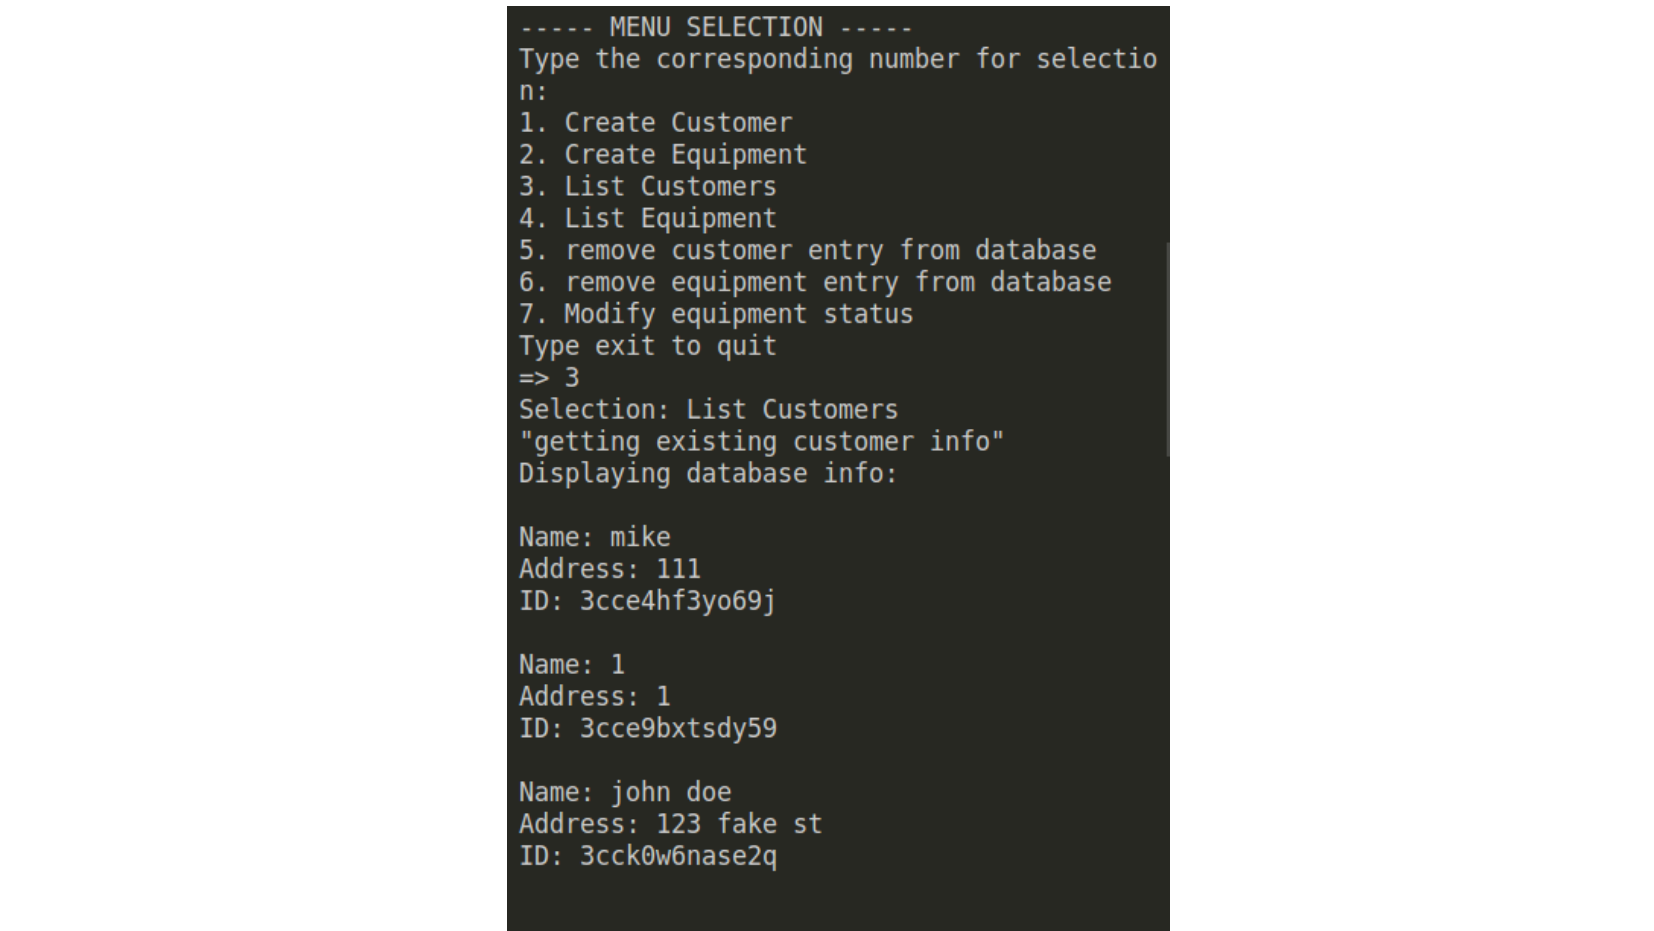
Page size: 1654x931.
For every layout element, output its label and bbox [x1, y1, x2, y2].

picture [507, 6, 1170, 931]
